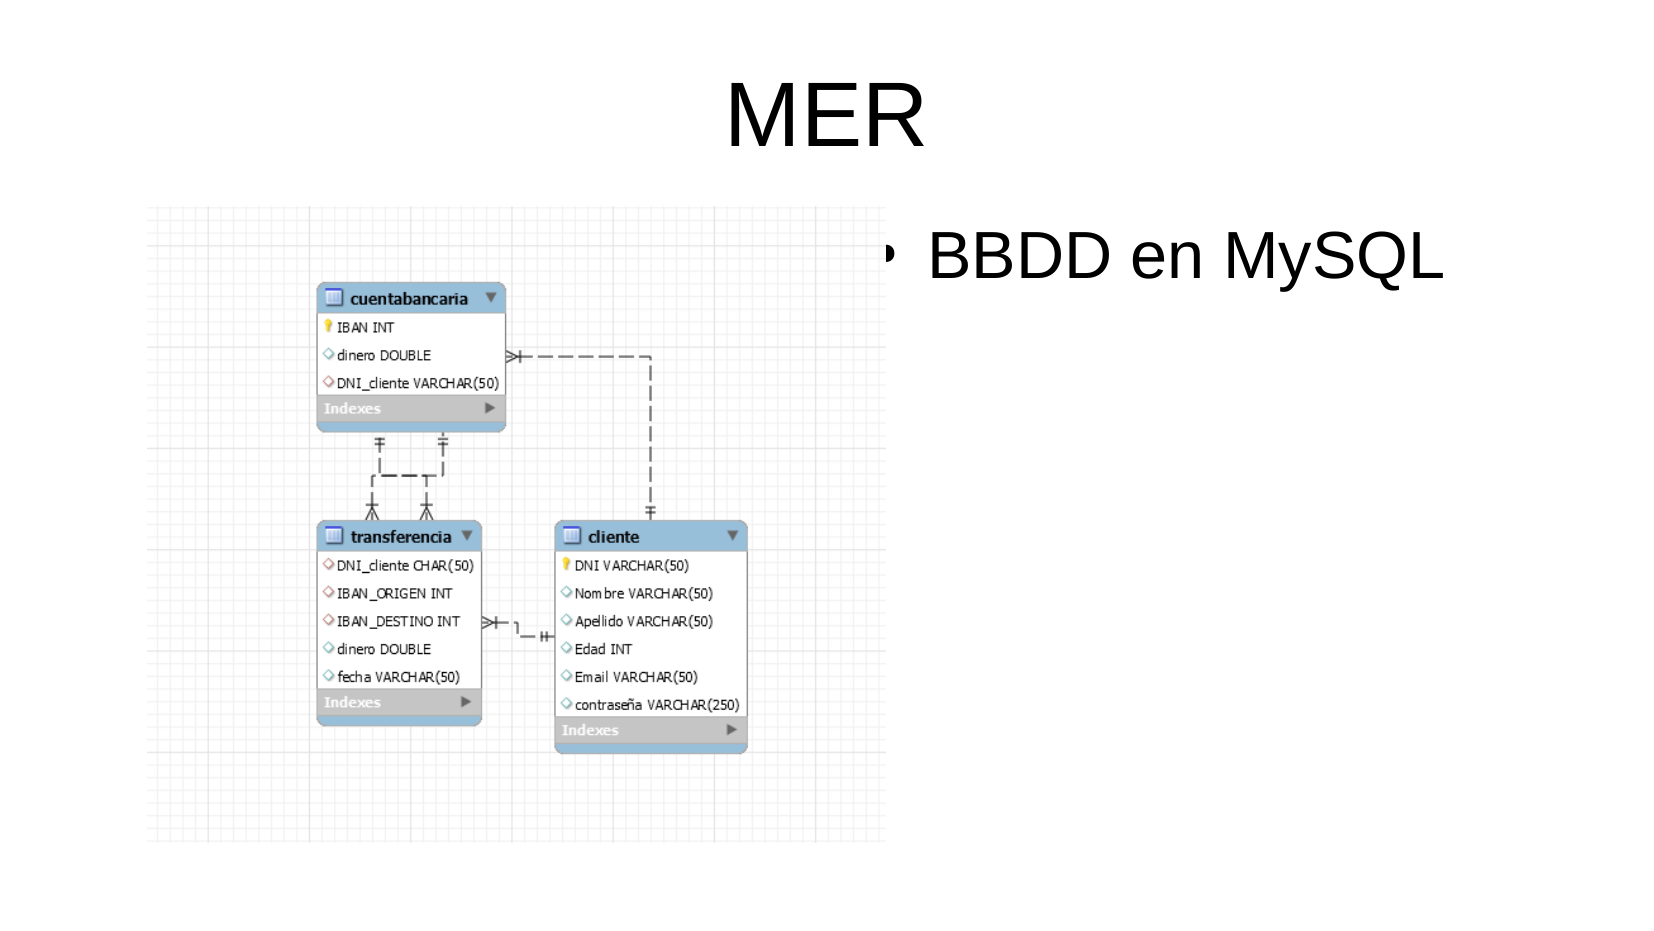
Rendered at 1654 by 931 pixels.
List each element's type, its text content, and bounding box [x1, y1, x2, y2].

list BBDD en MySQL [886, 217, 1571, 758]
picture [147, 206, 886, 843]
title MER [82, 37, 1571, 193]
